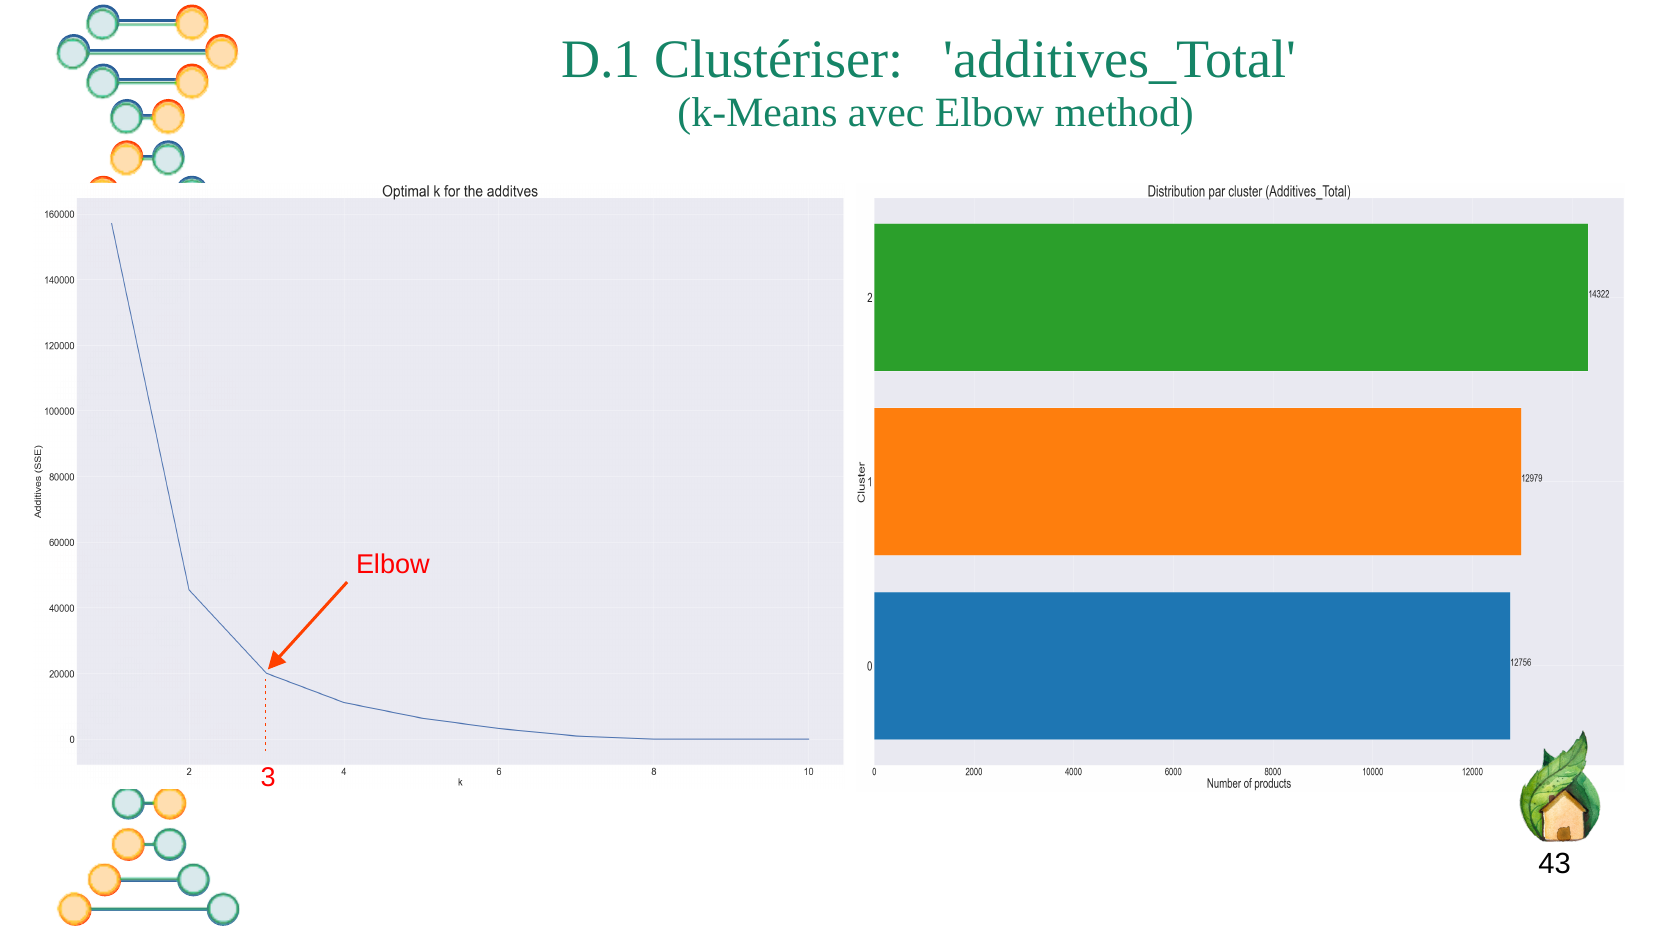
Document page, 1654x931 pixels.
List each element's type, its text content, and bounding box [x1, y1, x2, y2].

picture [856, 183, 1625, 845]
text_box Elbow [341, 542, 579, 626]
title D.1 Clustériser: 'additives_Total' (k-Means avec Elbow method) [236, 5, 1565, 160]
picture [0, 0, 845, 931]
text_box 3 [245, 754, 314, 839]
